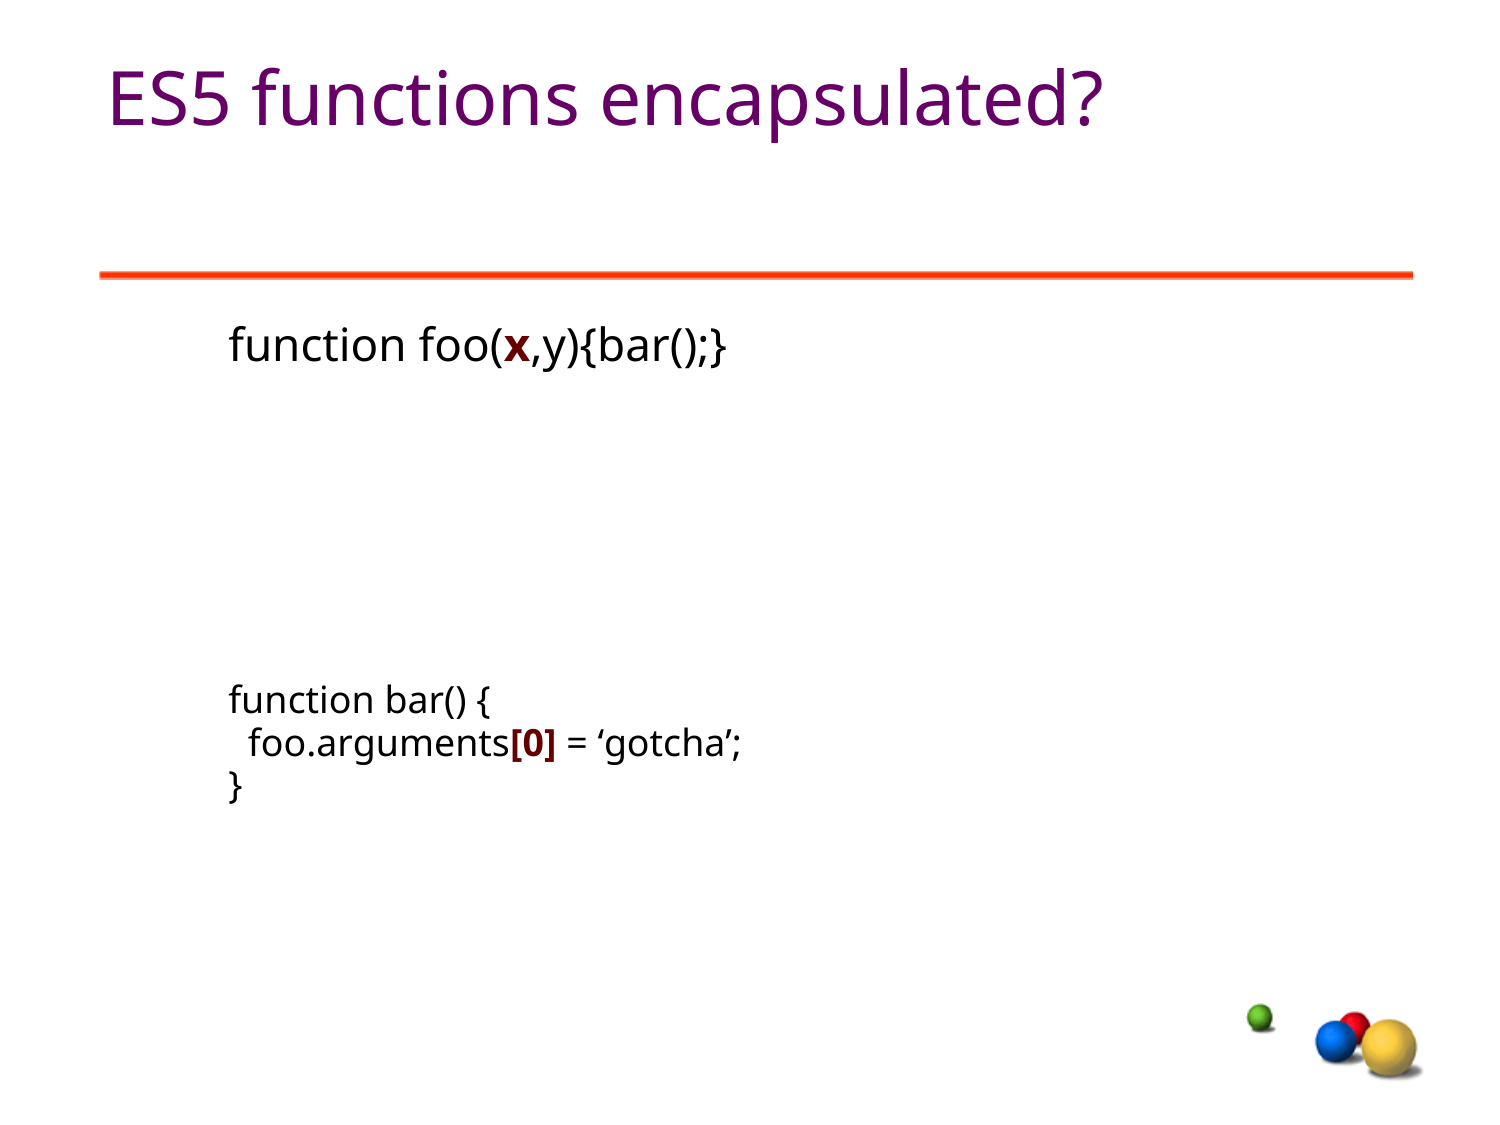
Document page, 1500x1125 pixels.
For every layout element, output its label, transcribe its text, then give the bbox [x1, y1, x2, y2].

picture [1224, 999, 1449, 1083]
picture [99, 271, 1413, 280]
subtitle function foo(x,y){bar();} function bar() { foo.arguments[0] = ‘gotcha’; } [144, 320, 1407, 981]
title ES5 functions encapsulated? [106, 57, 1369, 231]
